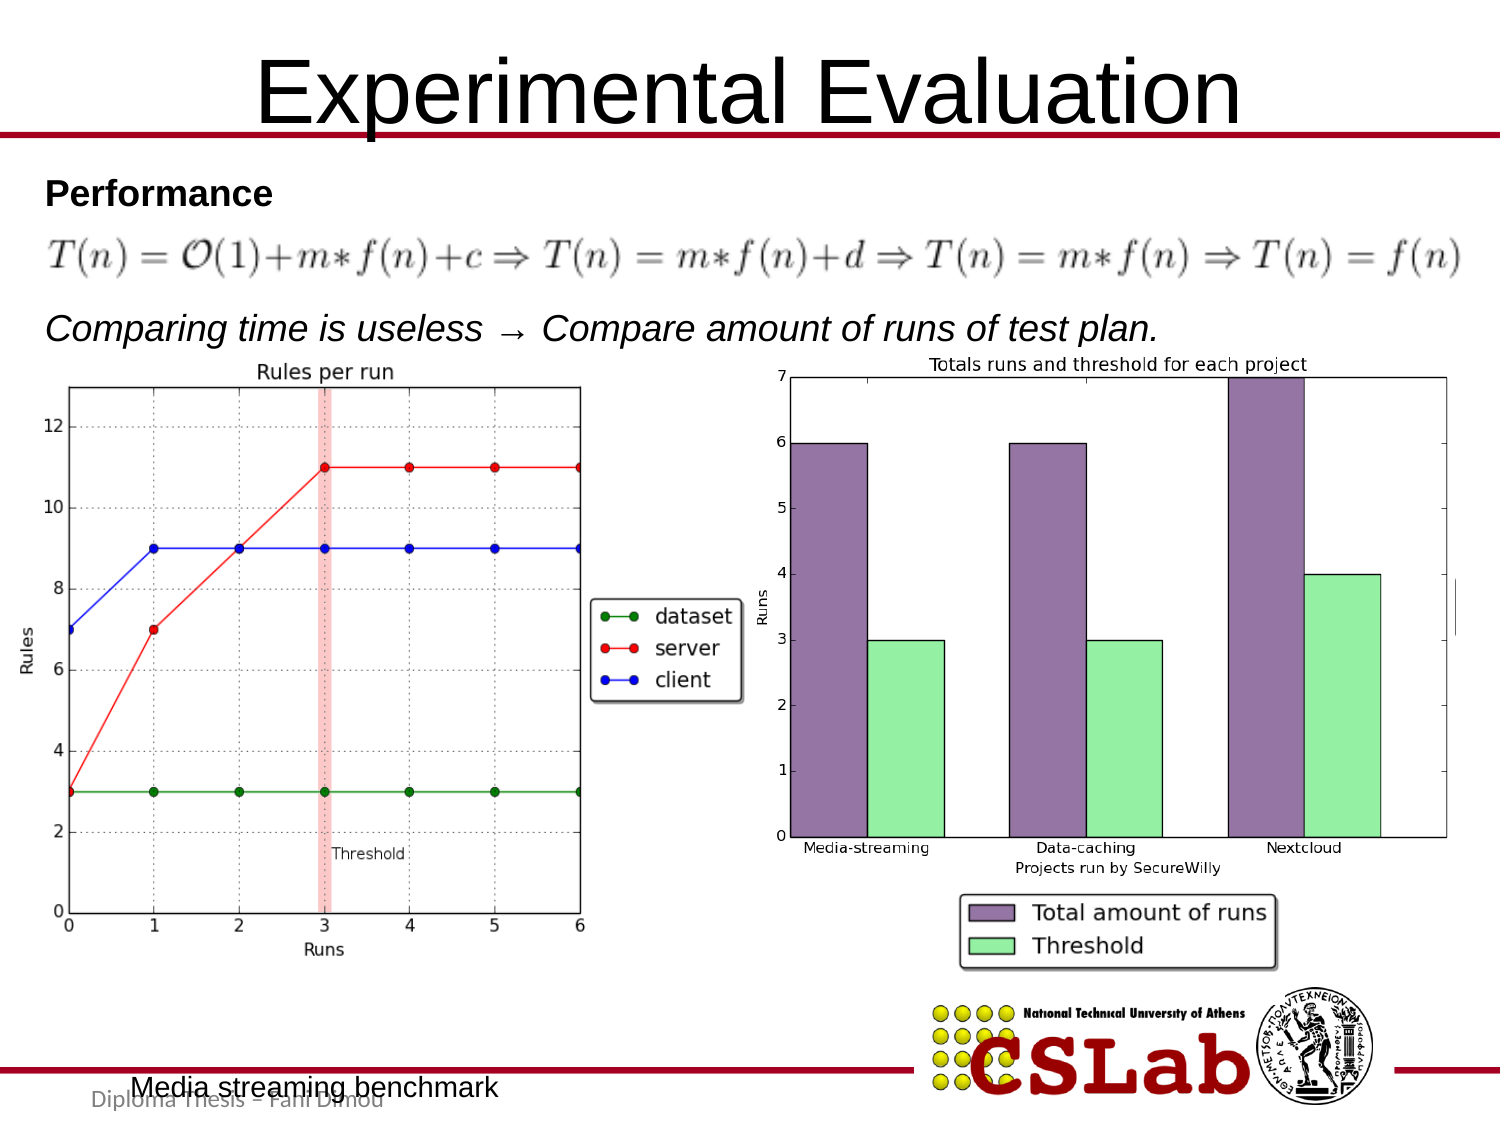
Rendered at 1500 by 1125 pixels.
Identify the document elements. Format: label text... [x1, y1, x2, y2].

text_box Performance [30, 164, 1471, 226]
text_box Performance [30, 285, 1471, 390]
text_box Comparing time is useless → Compare amount of runs of test plan. Media streaming benchmark [30, 299, 1486, 1028]
picture [30, 226, 1471, 285]
picture [11, 347, 1456, 1005]
text_box Experimental Evaluation [74, 0, 1425, 164]
picture [925, 1028, 1373, 1105]
